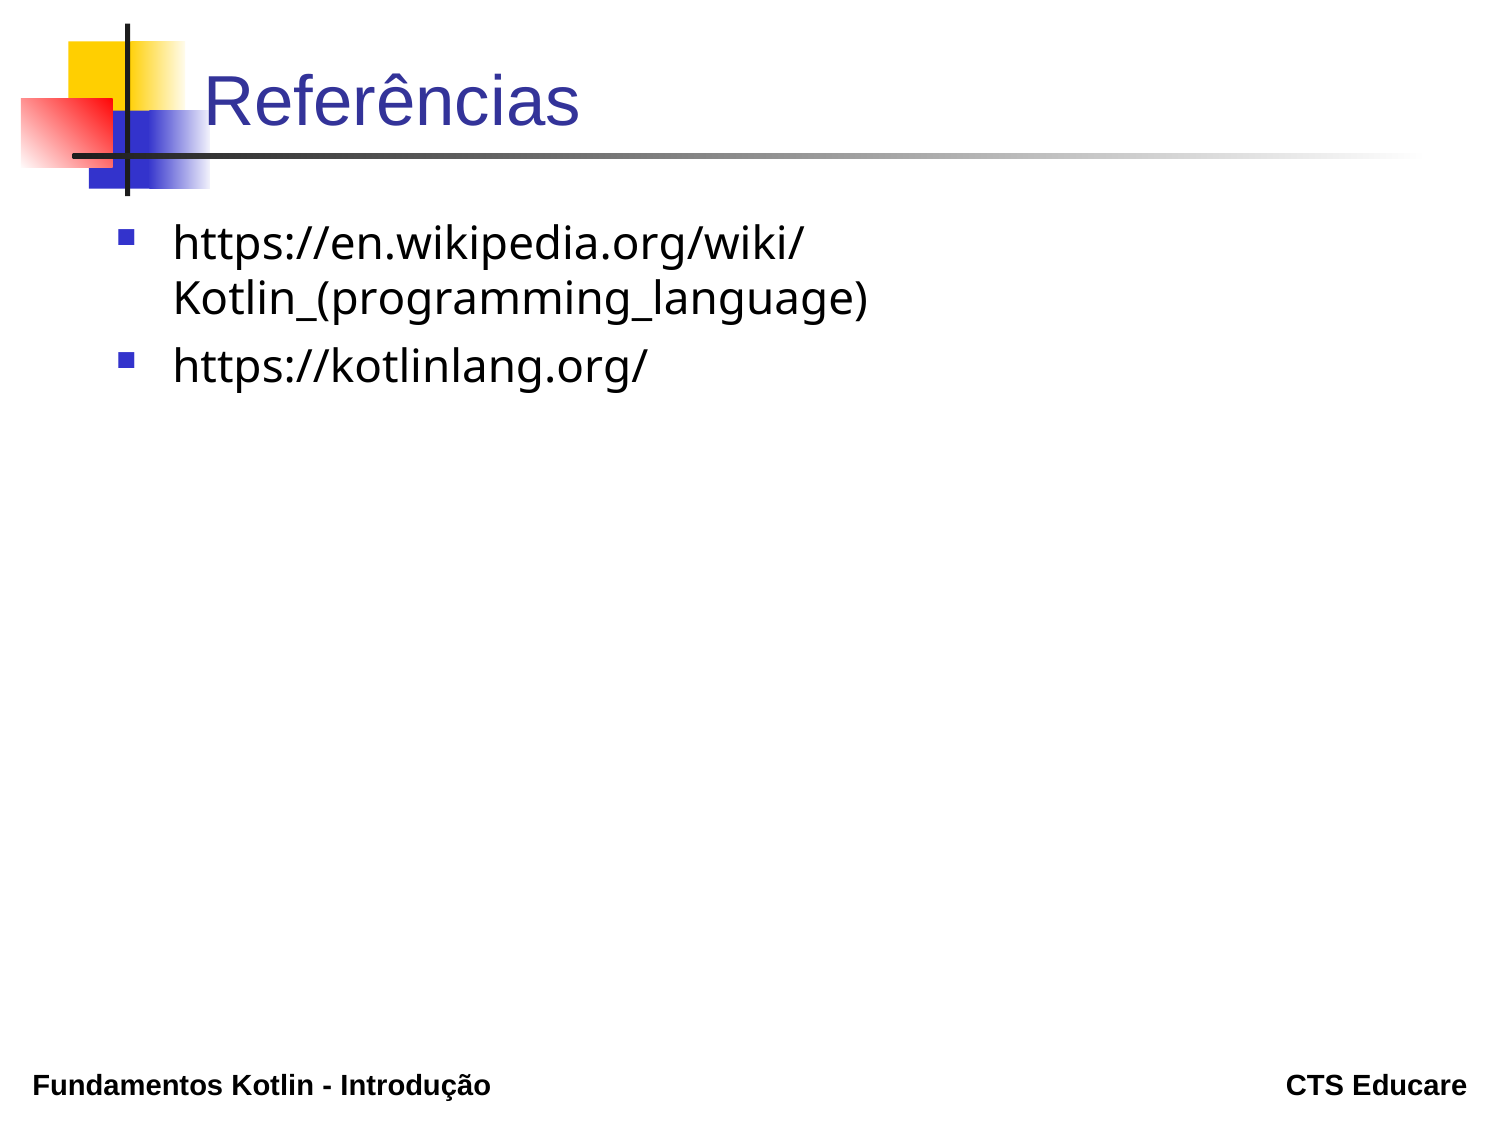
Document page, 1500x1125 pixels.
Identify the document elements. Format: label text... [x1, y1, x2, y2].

title Referências [188, 46, 1468, 149]
list https://en.wikipedia.org/wiki/Kotlin_(programming_language) https://kotlinlang.org/ [100, 206, 1447, 1024]
